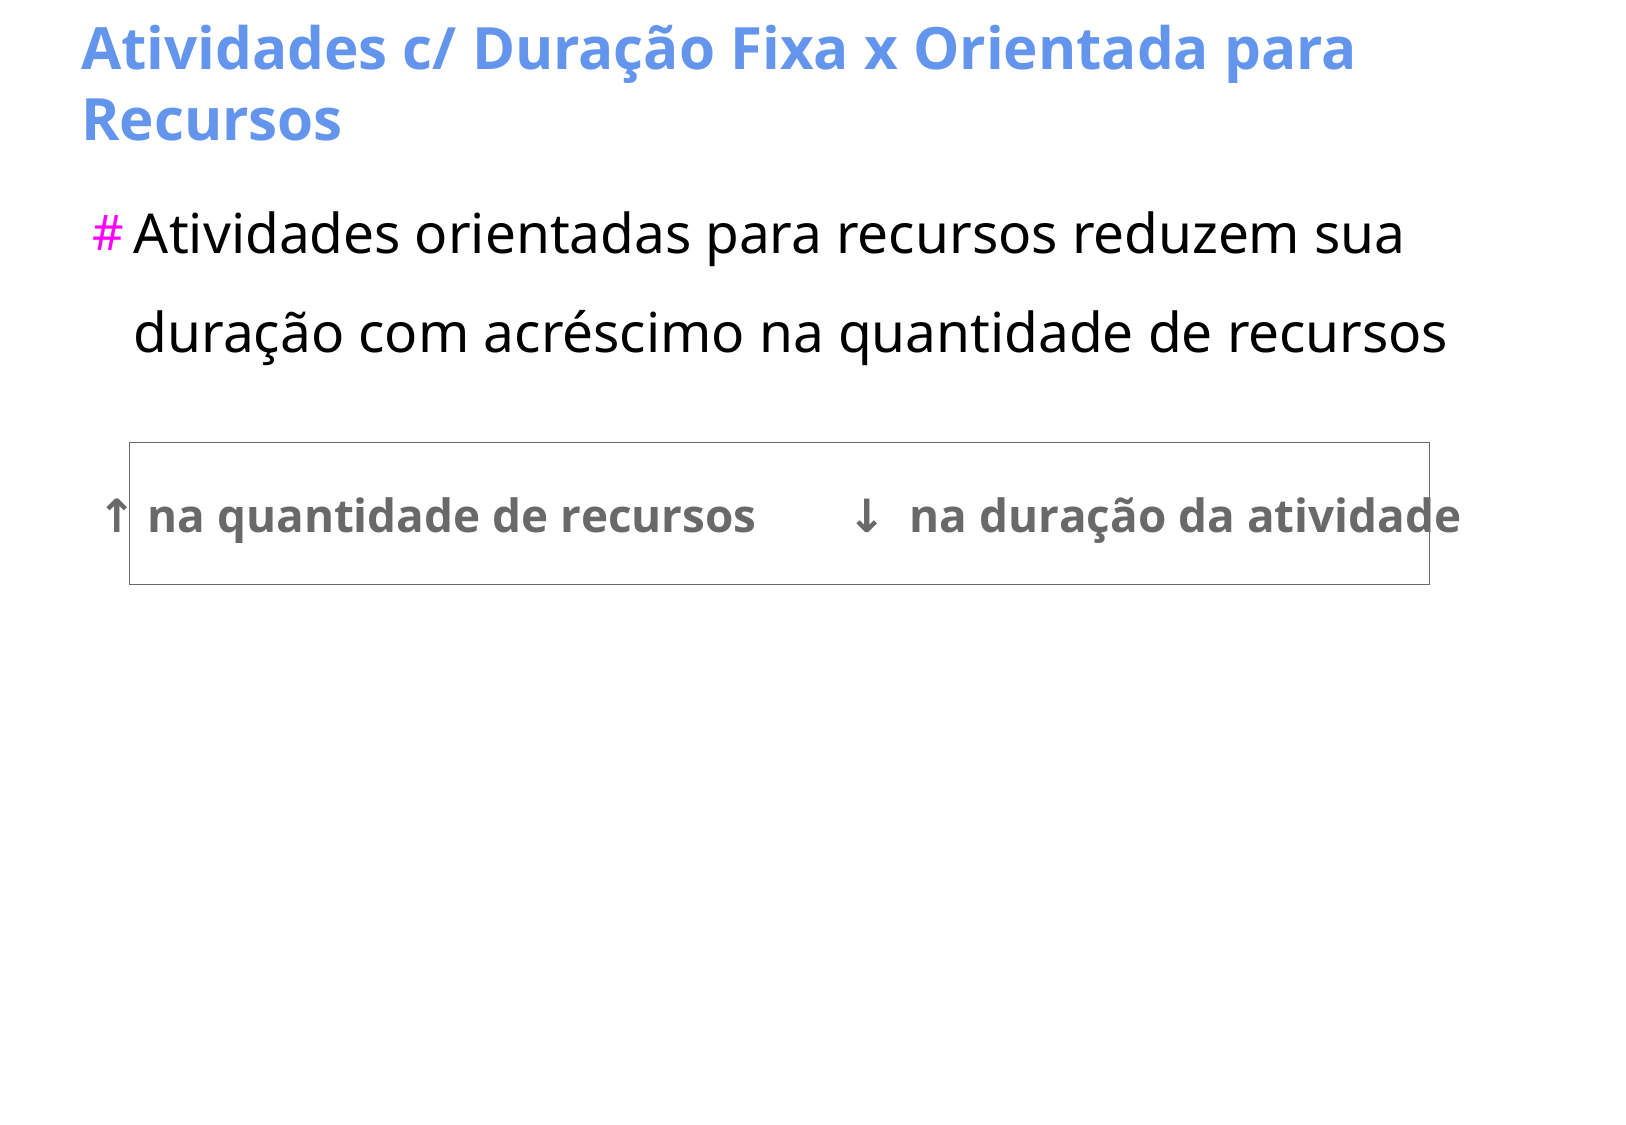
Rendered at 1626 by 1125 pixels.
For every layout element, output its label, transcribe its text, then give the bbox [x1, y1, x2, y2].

list Atividades orientadas para recursos reduzem sua duração com acréscimo na quantidade de recursos [81, 165, 1544, 438]
title Atividades c/ Duração Fixa x Orientada para Recursos [81, 44, 1544, 119]
text_box ↑ na quantidade de recursos ↓ na duração da atividade [129, 442, 1430, 585]
